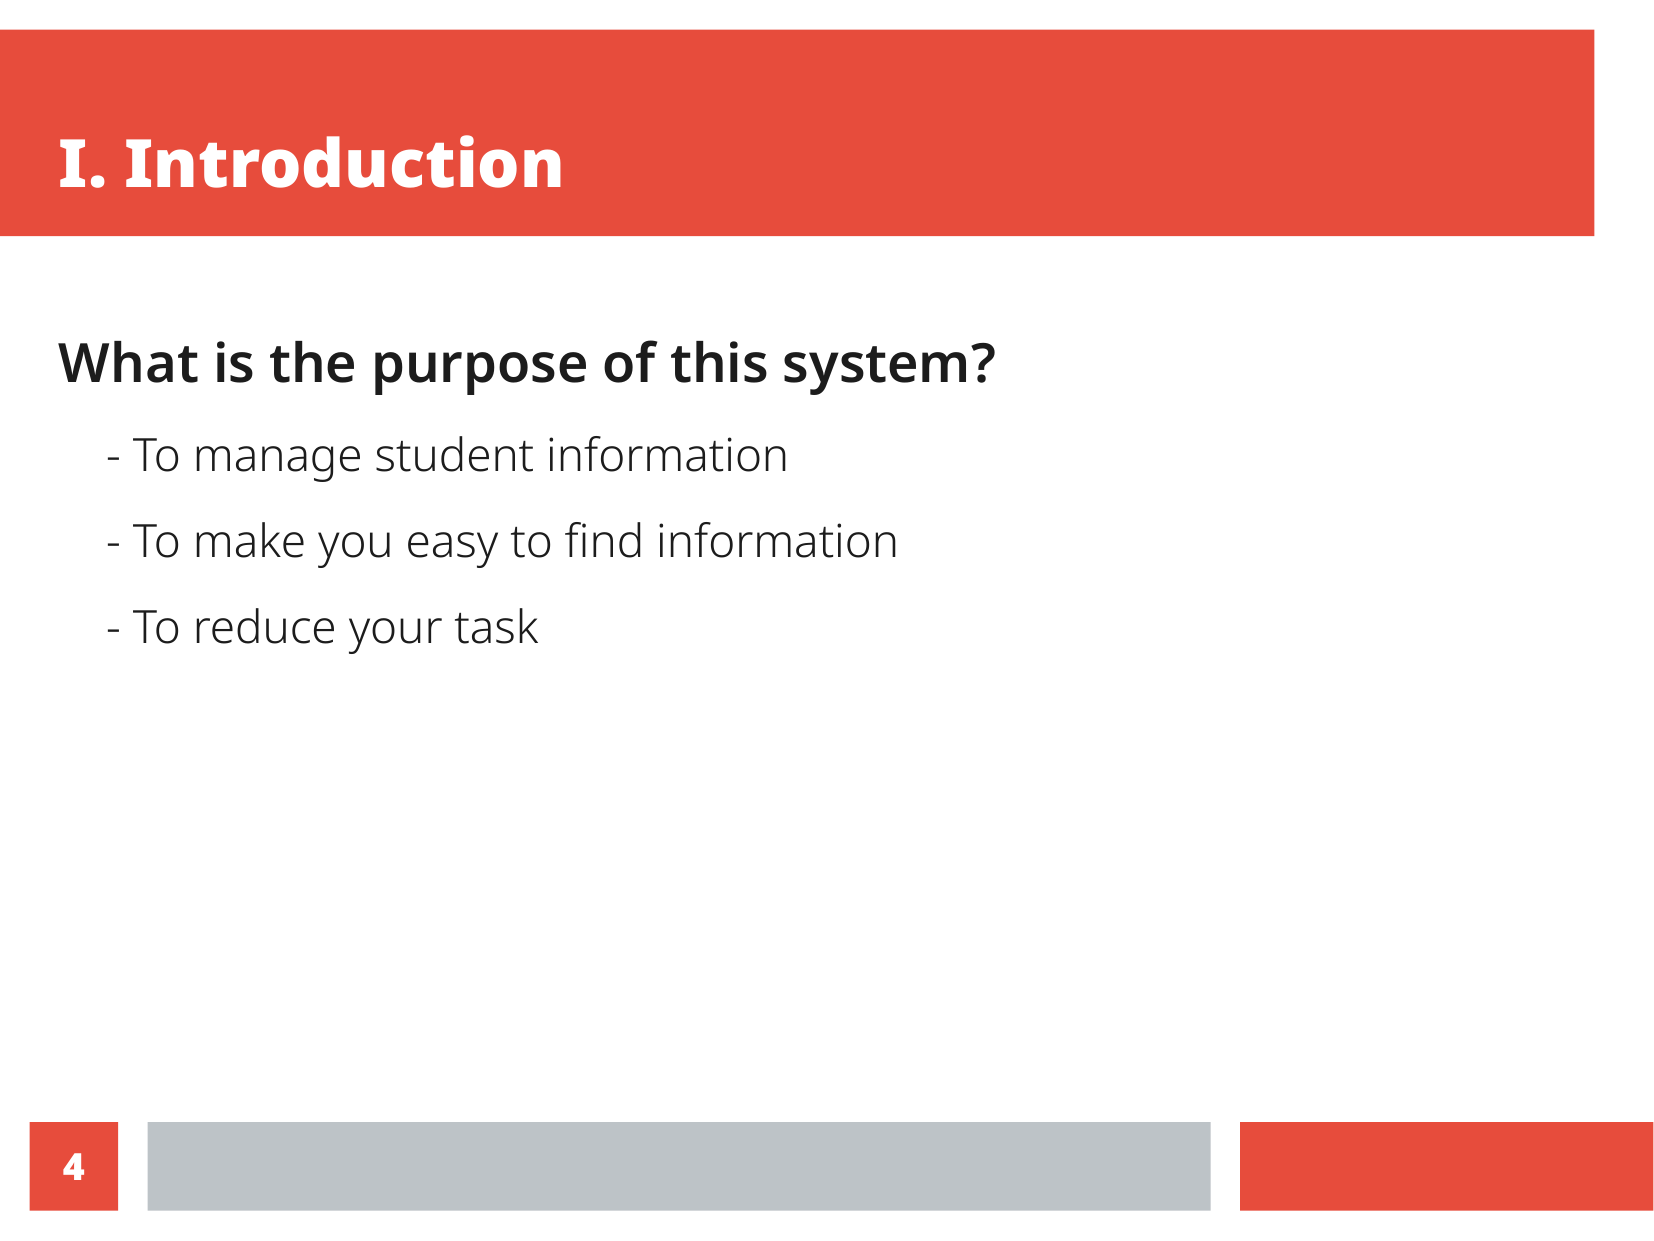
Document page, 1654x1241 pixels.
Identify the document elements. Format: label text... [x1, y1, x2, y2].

title I. Introduction [59, 59, 1595, 207]
list What is the purpose of this system? - To manage student information - To make you easy to find information - To reduce your task [59, 324, 1565, 1093]
